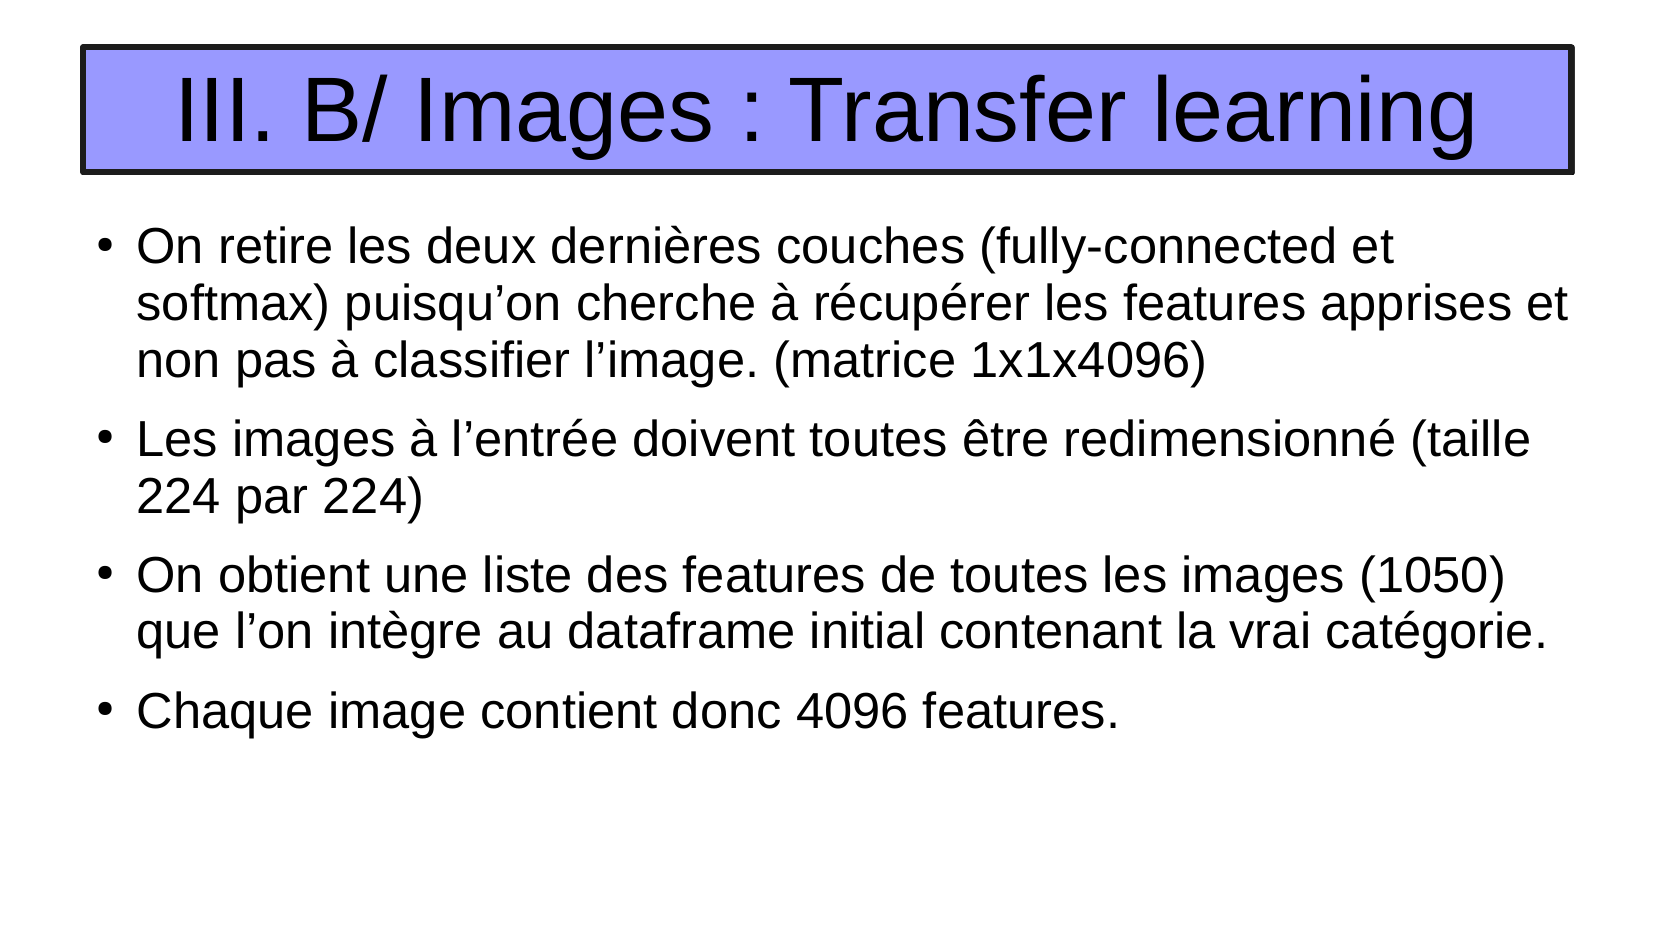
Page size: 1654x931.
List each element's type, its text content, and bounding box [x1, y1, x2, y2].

title III. B/ Images : Transfer learning [83, 47, 1572, 172]
list On retire les deux dernières couches (fully-connected et softmax) puisqu’on cherche à récupérer les features apprises et non pas à classifier l’image. (matrice 1x1x4096) Les images à l’entrée doivent toutes être redimensionné (taille 224 par 224) On obtient une liste des features de toutes les images (1050) que l’on intègre au dataframe initial contenant la vrai catégorie. Chaque image contient donc 4096 features. [82, 217, 1571, 758]
